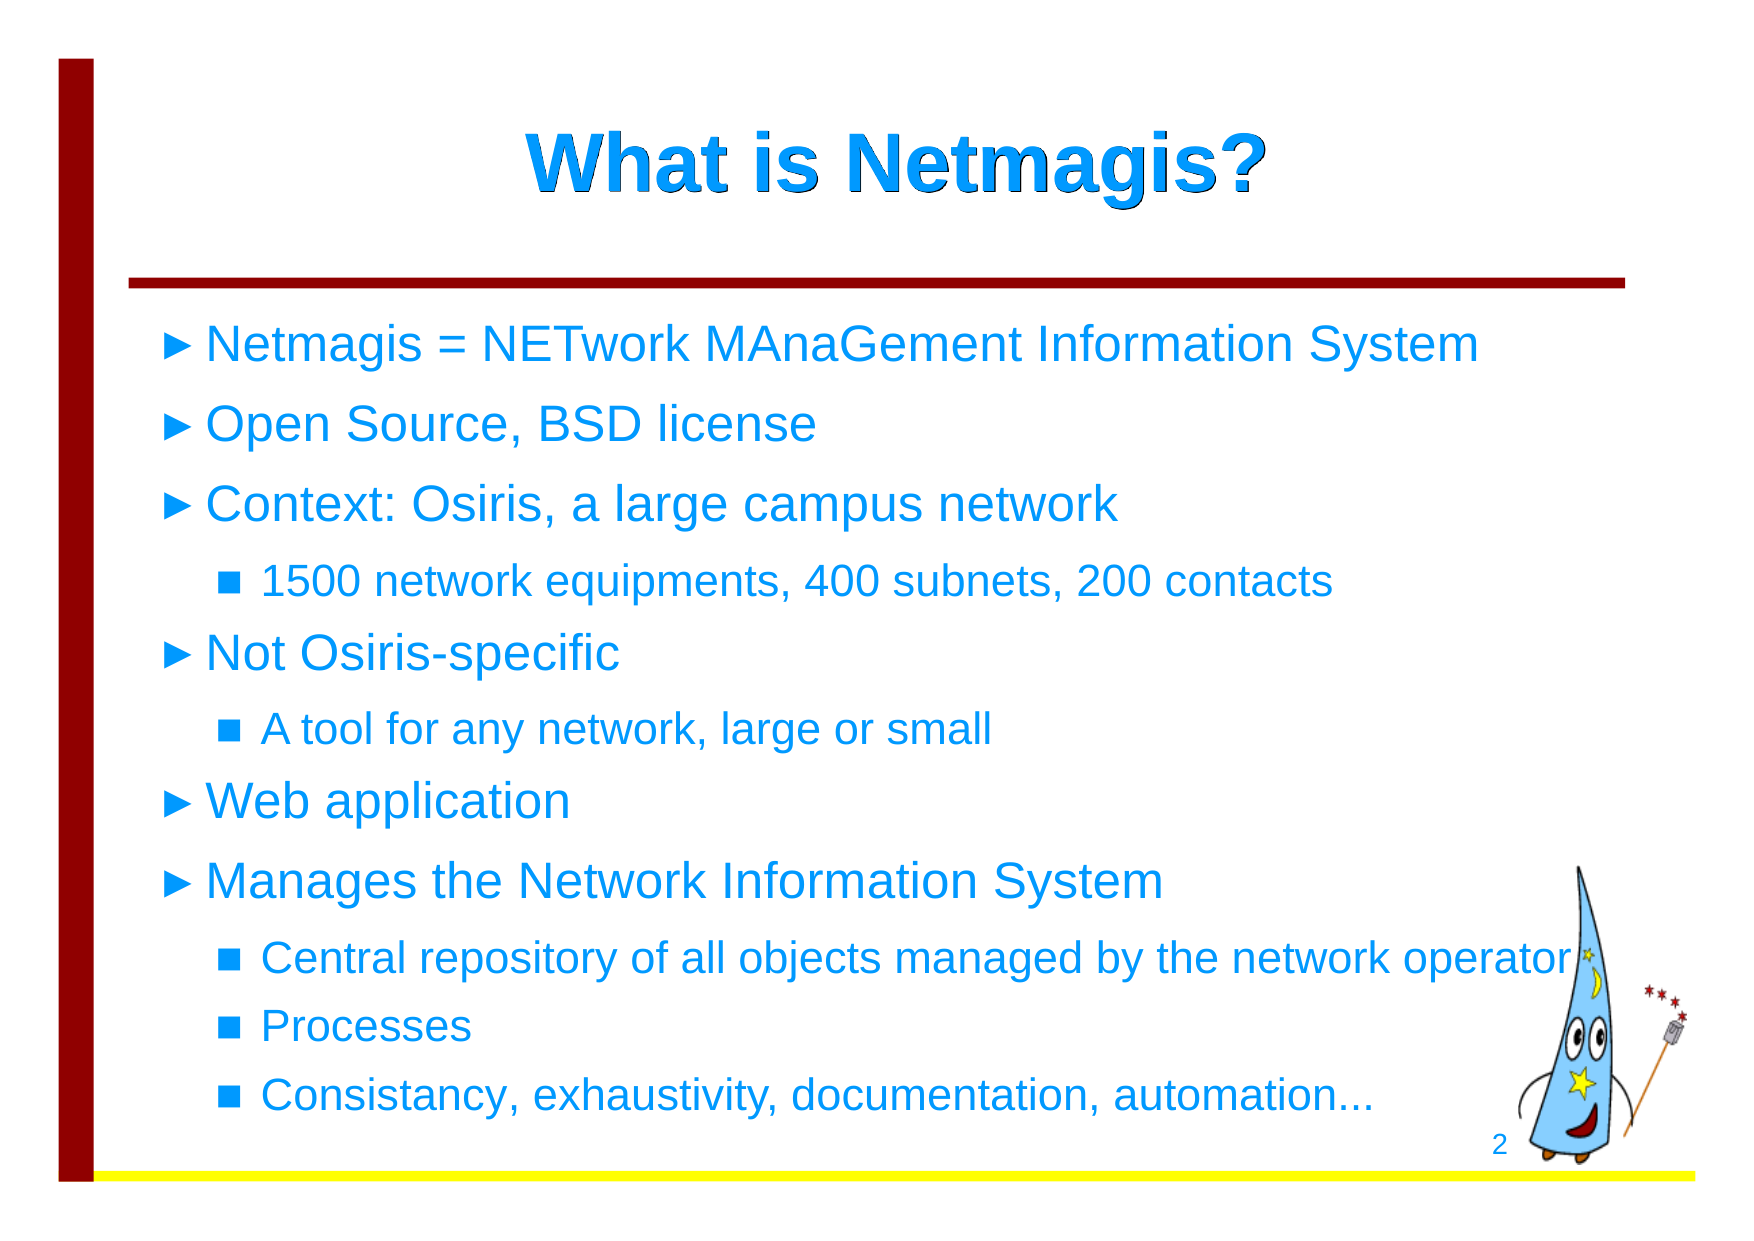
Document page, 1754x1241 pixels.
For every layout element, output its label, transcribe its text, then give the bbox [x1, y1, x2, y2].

title What is Netmagis? [152, 74, 1643, 252]
picture [1518, 865, 1687, 1165]
list Netmagis = NETwork MAnaGement Information System Open Source, BSD license Context: Osiris, a large campus network 1500 network equipments, 400 subnets, 200 contacts Not Osiris-specific A tool for any network, large or small Web application Manages the Network Information System Central repository of all objects managed by the network operator Processes Consistancy, exhaustivity, documentation, automation... [140, 315, 1614, 1128]
